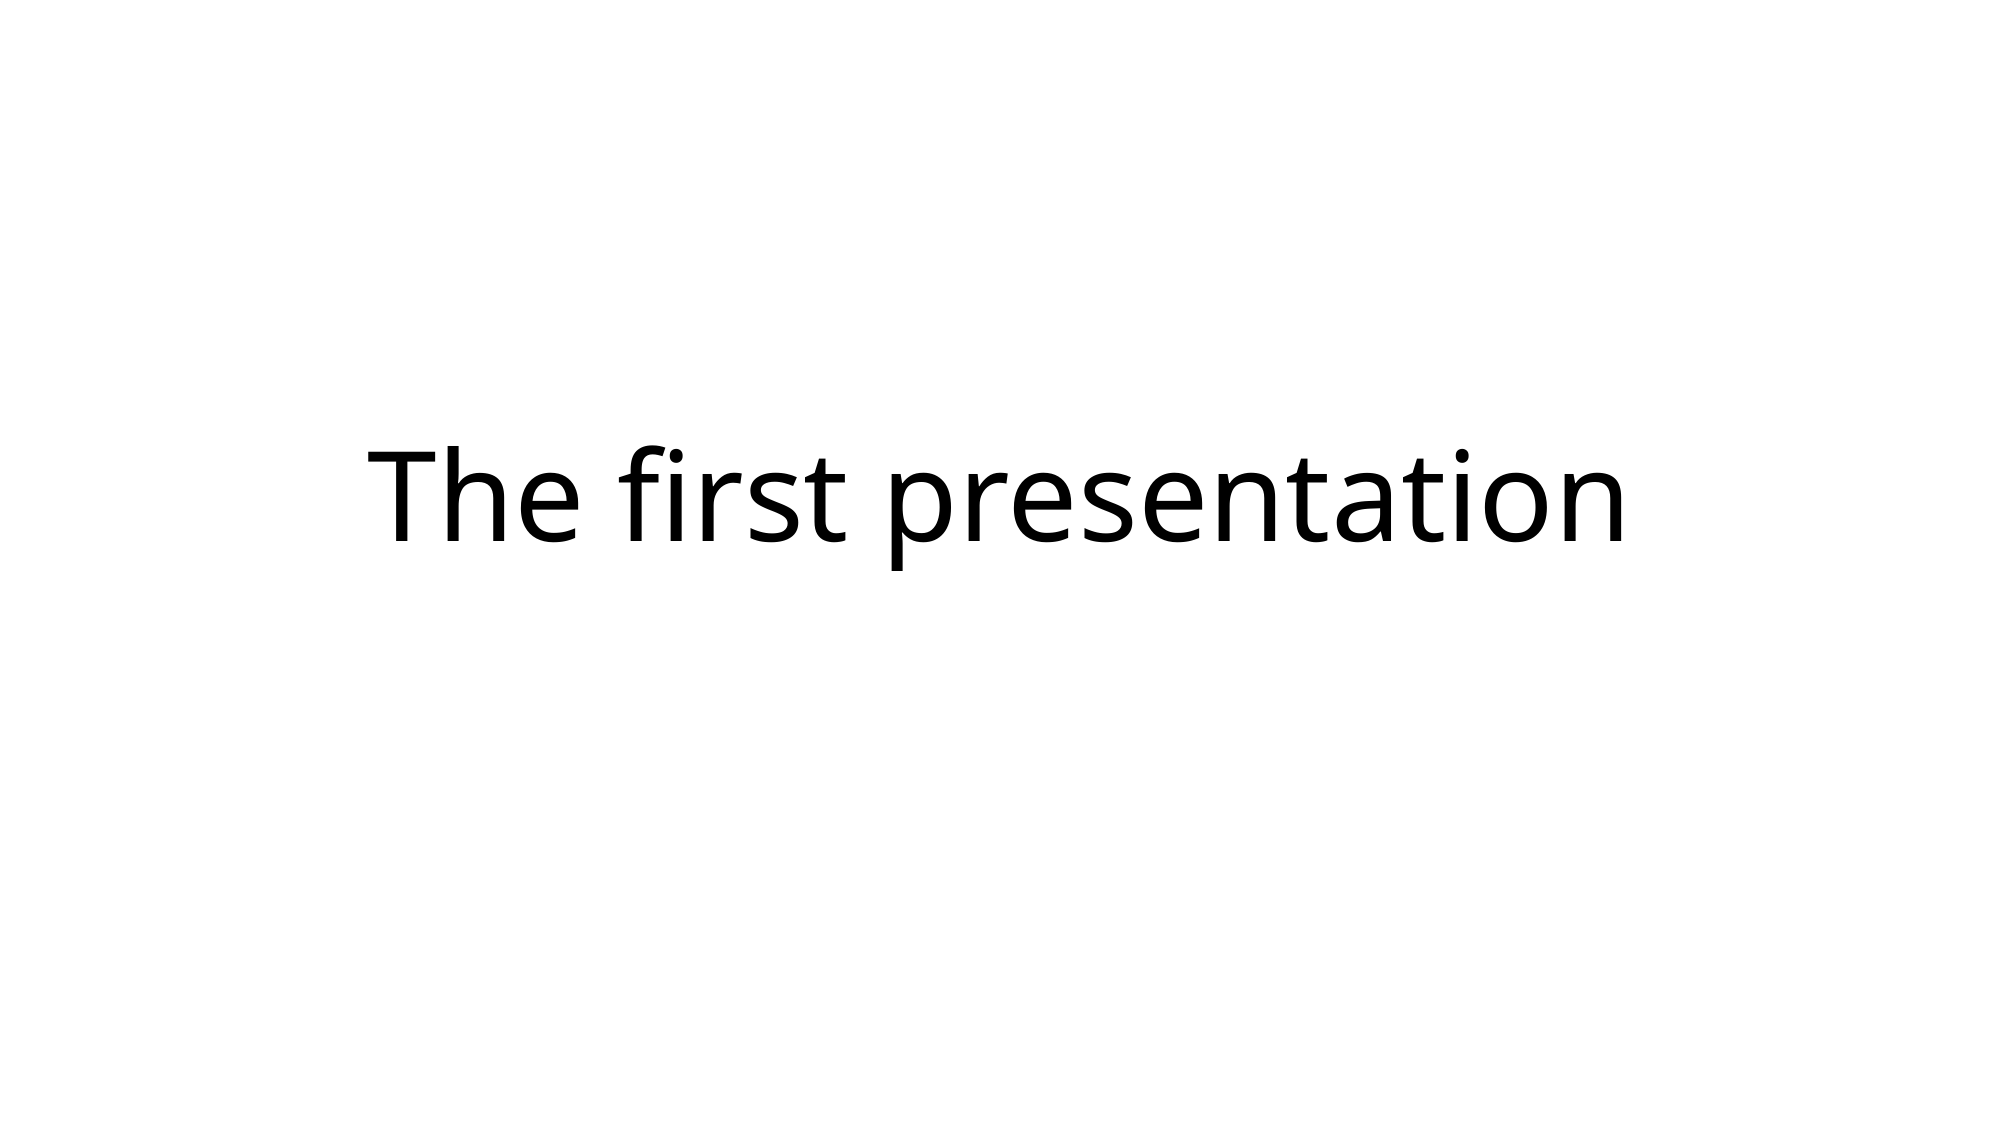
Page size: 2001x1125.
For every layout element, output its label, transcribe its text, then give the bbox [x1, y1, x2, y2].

title The first presentation [249, 184, 1750, 576]
